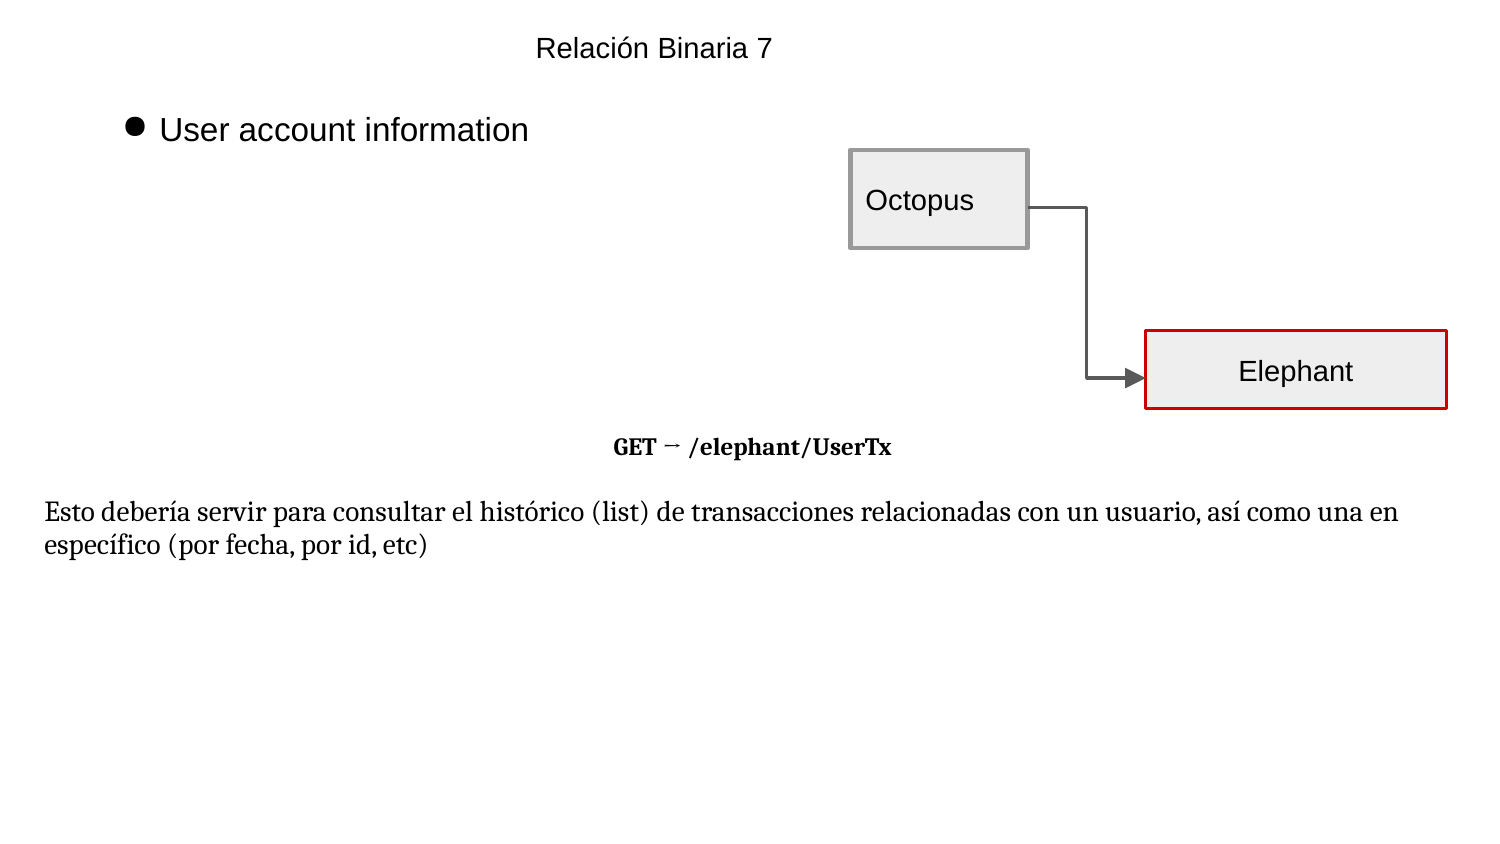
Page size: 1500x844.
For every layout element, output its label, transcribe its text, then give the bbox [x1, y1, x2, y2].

text_box GET → /elephant/UserTx Esto debería servir para consultar el histórico (list) de transacciones relacionadas con un usuario, así como una en específico (por fecha, por id, etc) [29, 425, 1477, 815]
text_box Relación Binaria 7 [520, 14, 994, 75]
text_box Octopus [863, 149, 1028, 249]
text_box Elephant [1145, 330, 1447, 409]
text_box User account information [69, 93, 863, 318]
